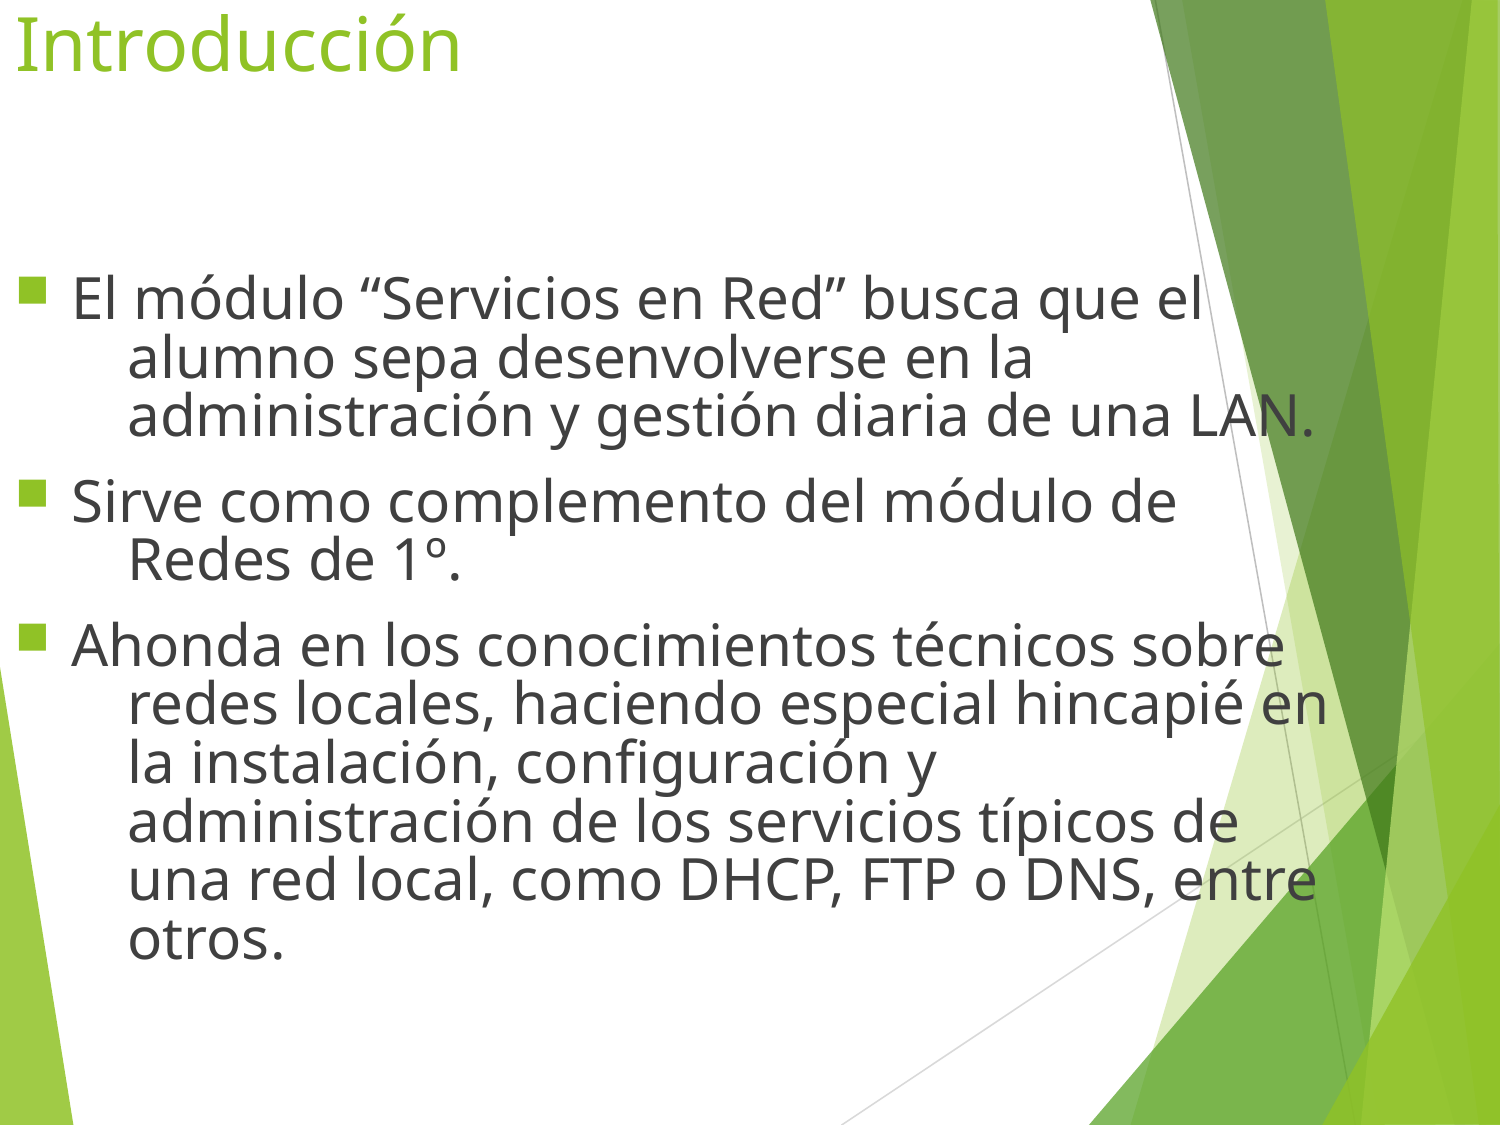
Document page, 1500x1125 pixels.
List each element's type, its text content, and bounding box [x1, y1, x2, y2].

title Introducción [0, 0, 1351, 188]
list El módulo “Servicios en Red” busca que el alumno sepa desenvolverse en la administración y gestión diaria de una LAN. Sirve como complemento del módulo de Redes de 1º. Ahonda en los conocimientos técnicos sobre redes locales, haciendo especial hincapié en la instalación, configuración y administración de los servicios típicos de una red local, como DHCP, FTP o DNS, entre otros. [0, 263, 1351, 1006]
